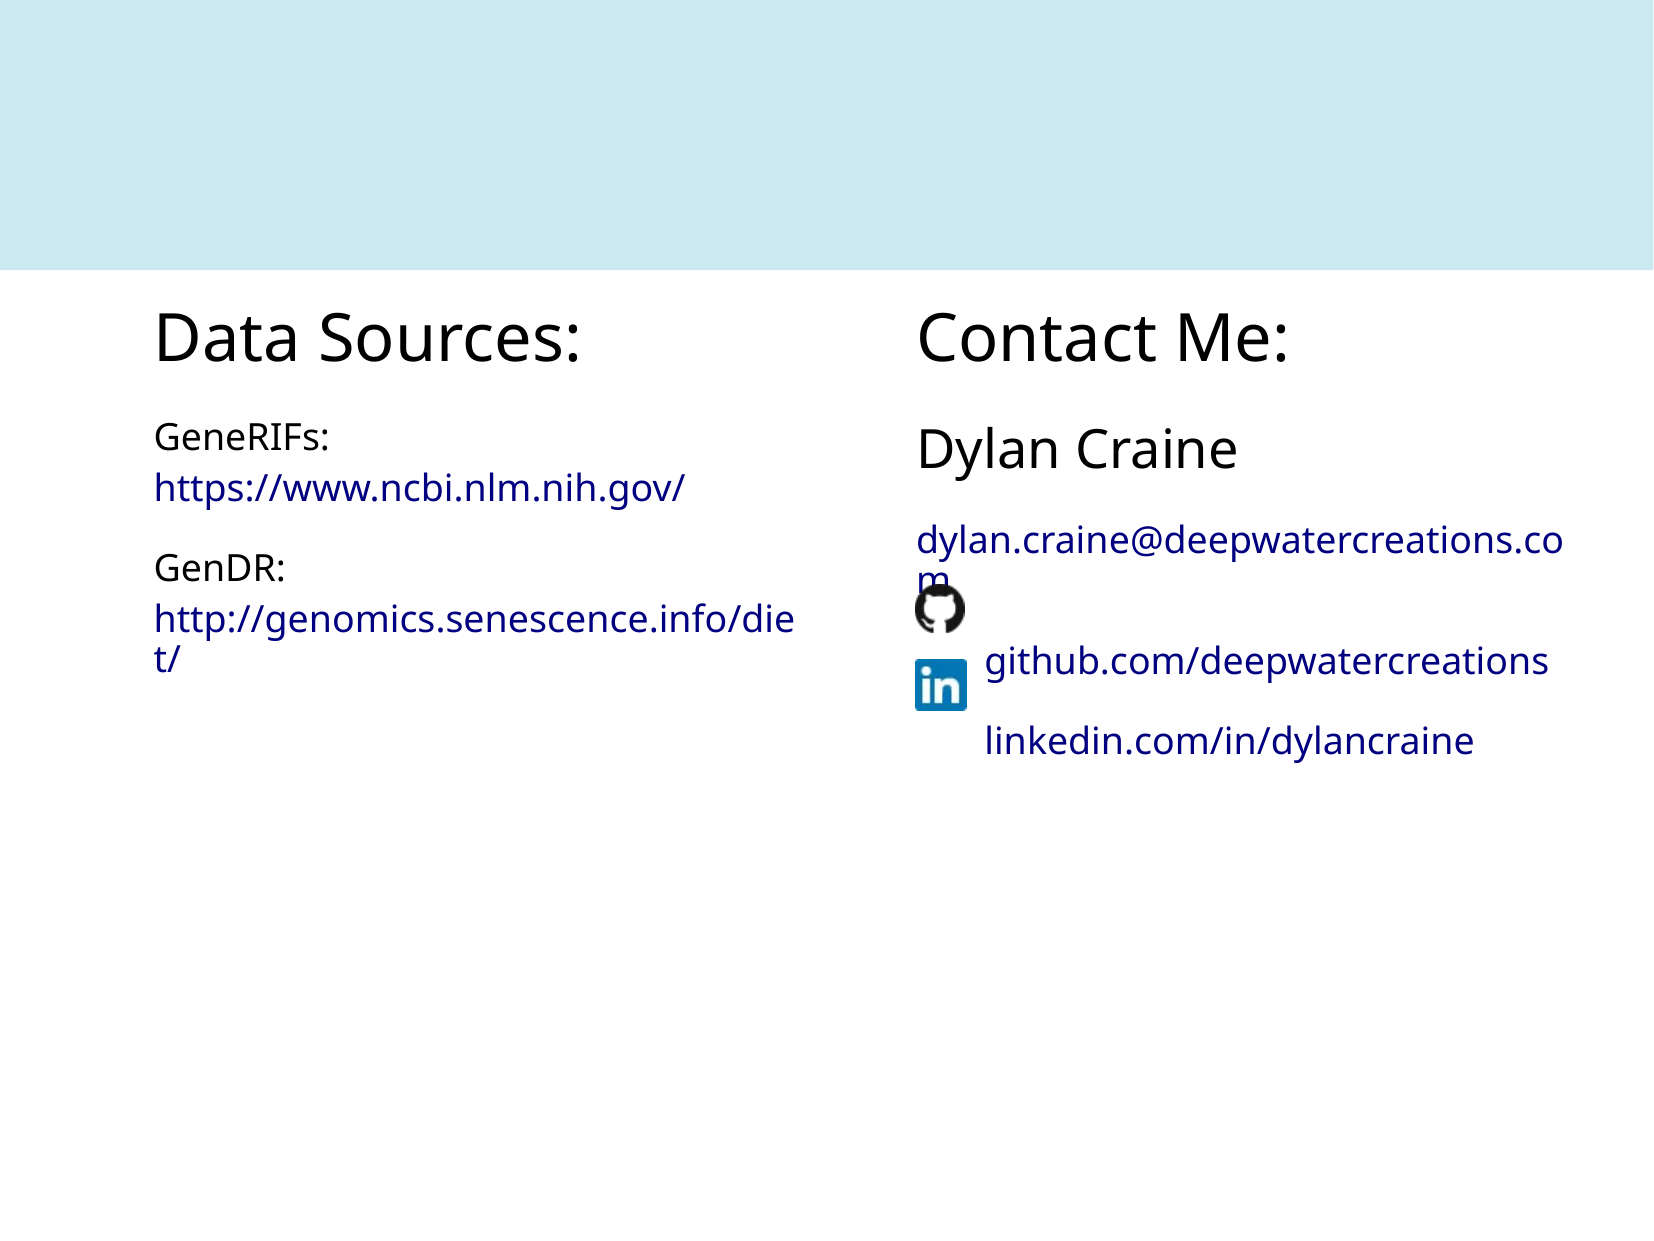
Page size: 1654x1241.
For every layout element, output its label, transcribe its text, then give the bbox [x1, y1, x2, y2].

list Data Sources: GeneRIFs: https://www.ncbi.nlm.nih.gov/ GenDR:http://genomics.senescence.info/diet/ [82, 290, 809, 1010]
picture [920, 663, 961, 708]
text_box [0, 0, 1654, 271]
picture [932, 662, 942, 666]
list Contact Me: Dylan Craine dylan.craine@deepwatercreations.com github.com/deepwatercreations linkedin.com/in/dylancraine [845, 290, 1572, 1010]
picture [915, 584, 965, 635]
